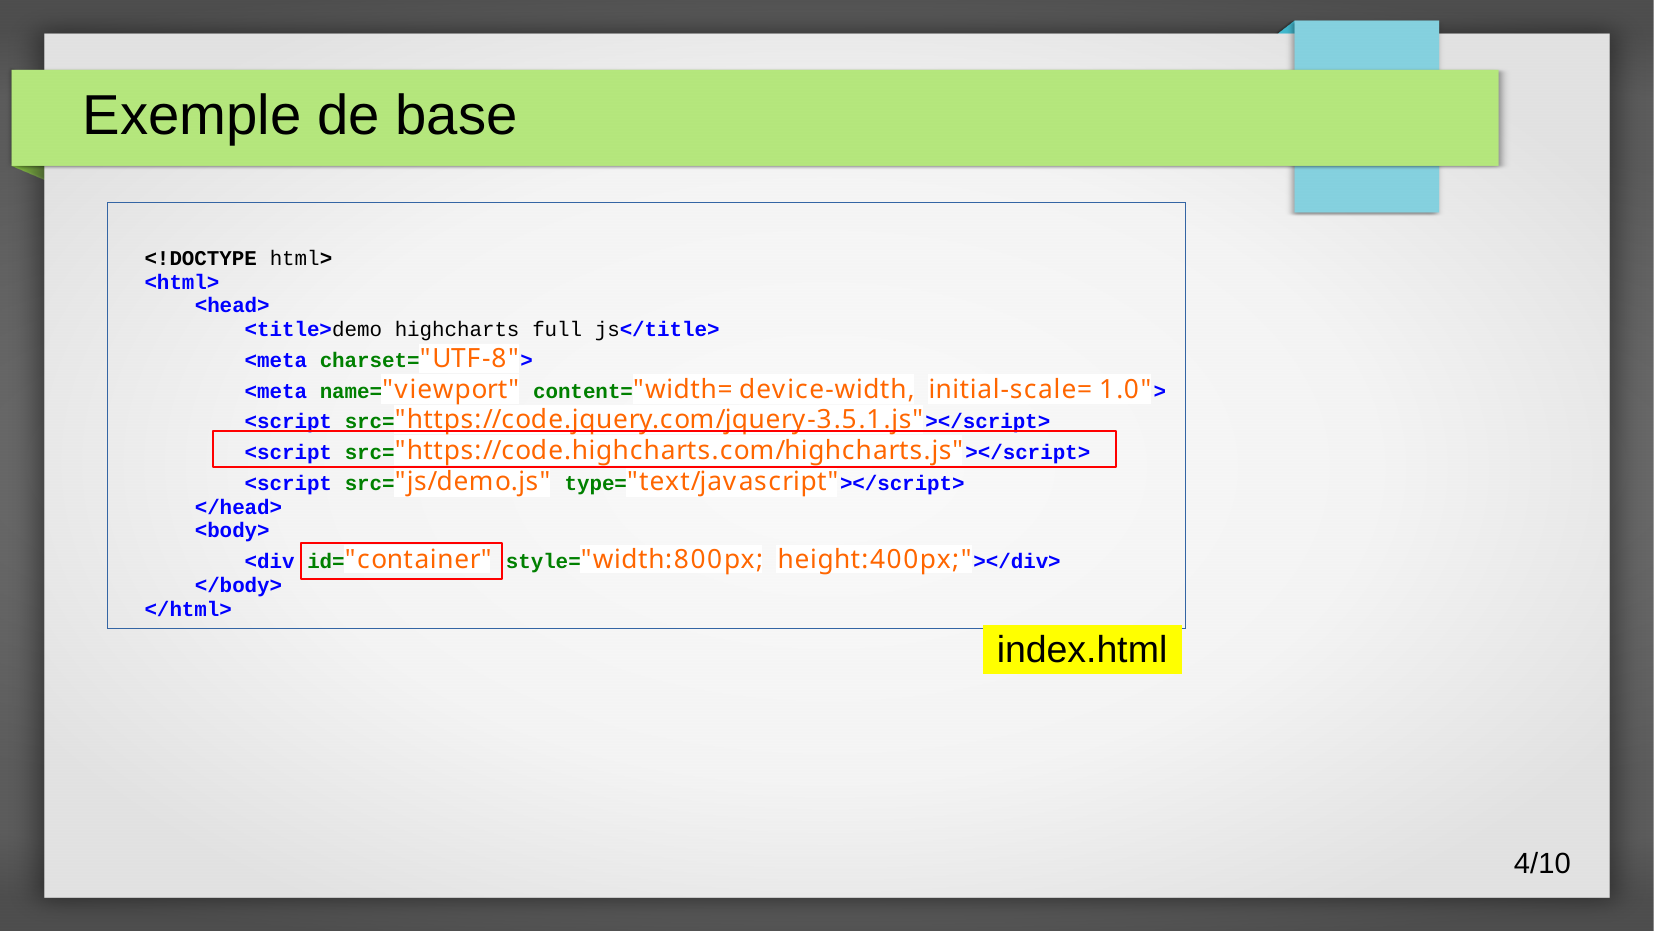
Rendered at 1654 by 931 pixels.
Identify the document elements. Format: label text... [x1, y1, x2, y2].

picture [0, 0, 1654, 931]
title Exemple de base [82, 70, 1264, 160]
chart [107, 202, 1186, 629]
text_box index.html [983, 625, 1182, 674]
